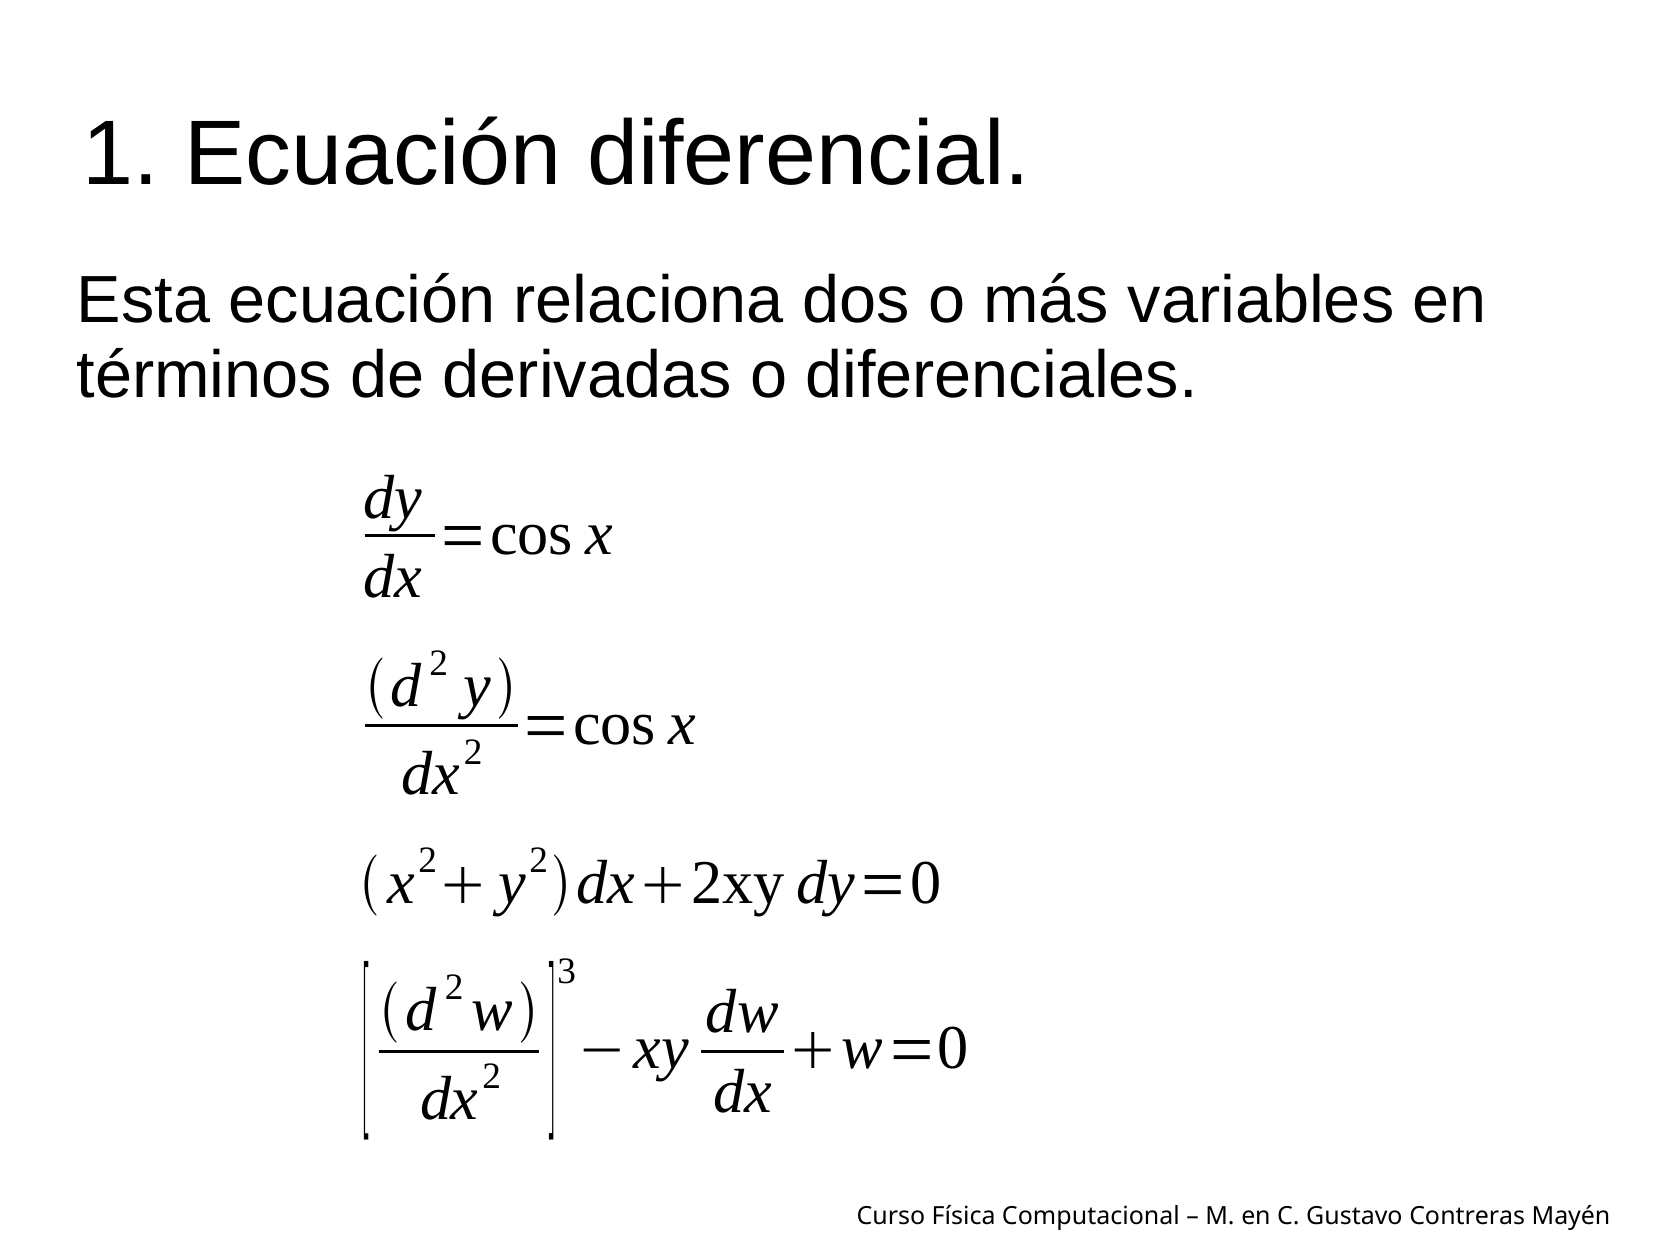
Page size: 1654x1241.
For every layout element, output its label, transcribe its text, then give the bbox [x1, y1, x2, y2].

title 1. Ecuación diferencial. [82, 49, 1571, 257]
subtitle Esta ecuación relaciona dos o más variables en términos de derivadas o diferenciales. [76, 231, 1565, 443]
chart [354, 462, 975, 1143]
